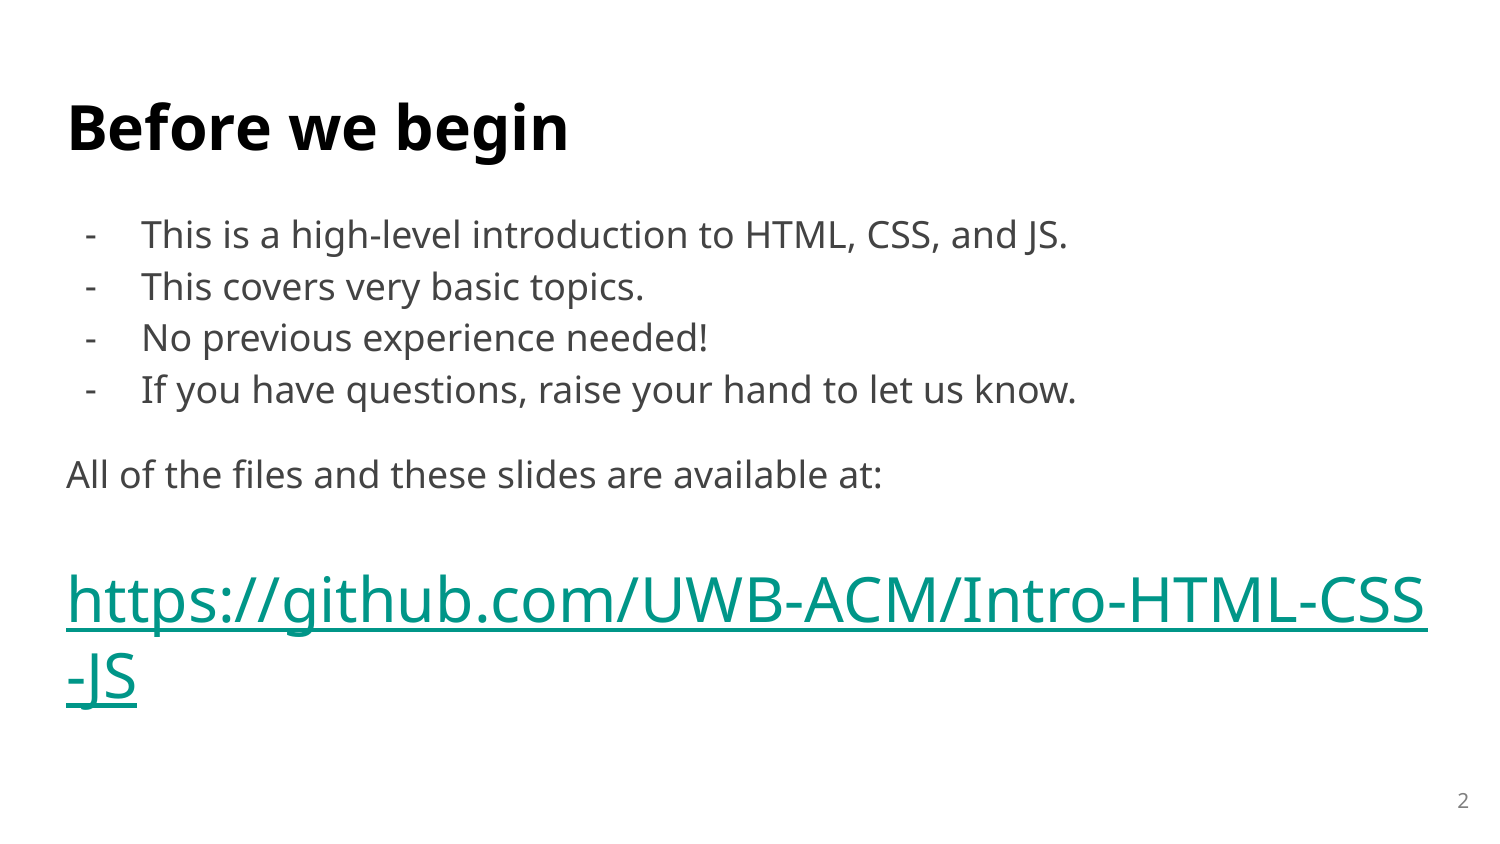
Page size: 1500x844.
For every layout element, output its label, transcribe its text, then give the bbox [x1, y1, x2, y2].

slide_number <number> [1394, 769, 1484, 834]
title Before we begin [51, 72, 1449, 176]
list This is a high-level introduction to HTML, CSS, and JS. This covers very basic topics. No previous experience needed! If you have questions, raise your hand to let us know. All of the files and these slides are available at: https://github.com/UWB-ACM/Intro-HTML-CSS-JS [51, 189, 1449, 750]
